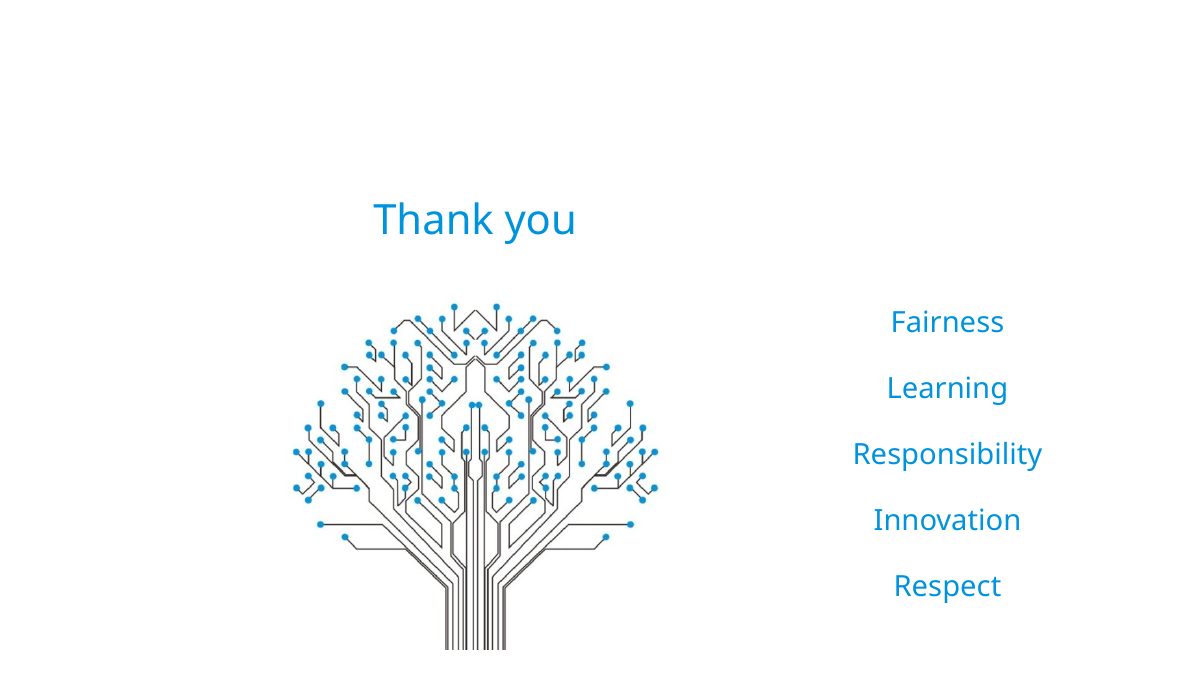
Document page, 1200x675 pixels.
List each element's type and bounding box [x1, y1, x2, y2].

picture [283, 279, 667, 650]
